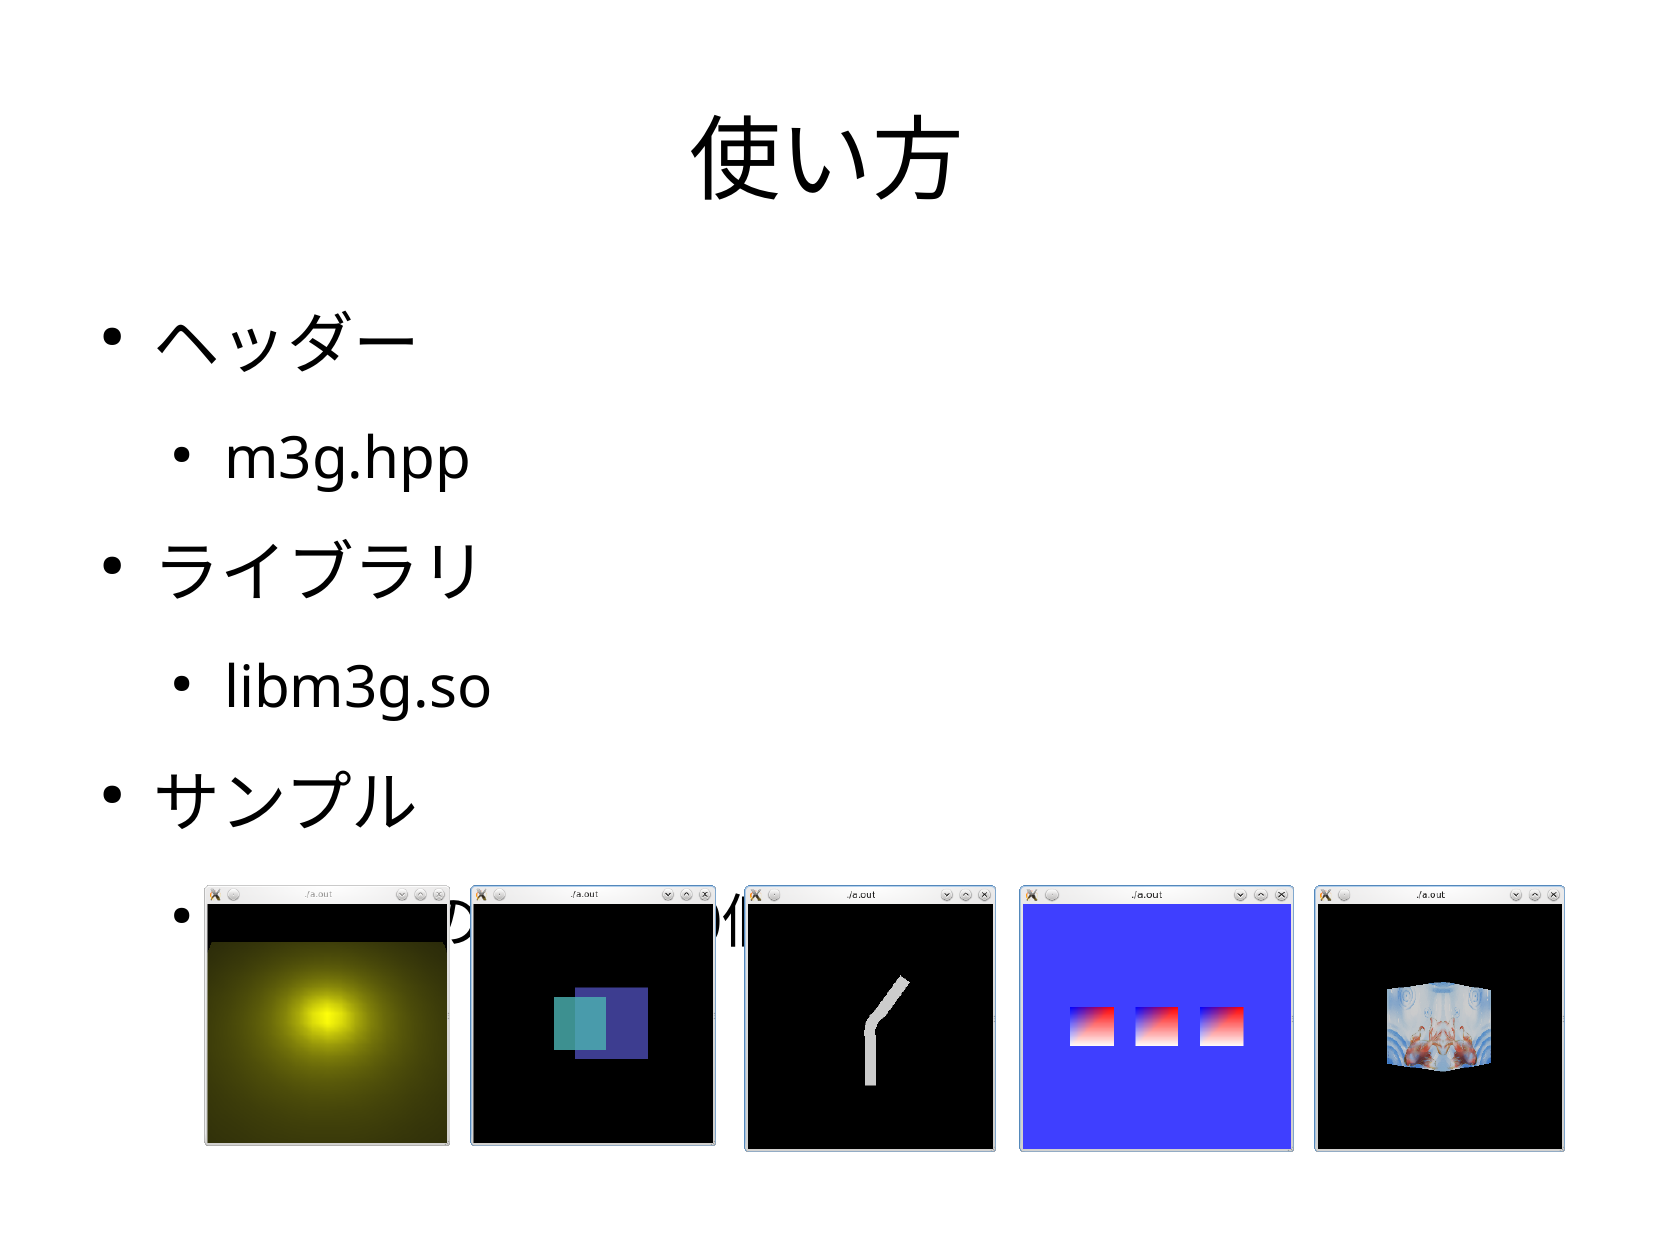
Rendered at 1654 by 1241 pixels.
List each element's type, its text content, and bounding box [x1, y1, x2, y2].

picture [1019, 885, 1294, 1152]
list ヘッダー m3g.hpp ライブラリ libm3g.so サンプル sampleの下に約20個 [82, 290, 1571, 1109]
picture [470, 885, 716, 1146]
title 使い方 [82, 49, 1571, 257]
picture [1314, 885, 1565, 1152]
picture [204, 885, 450, 1146]
picture [744, 885, 996, 1152]
